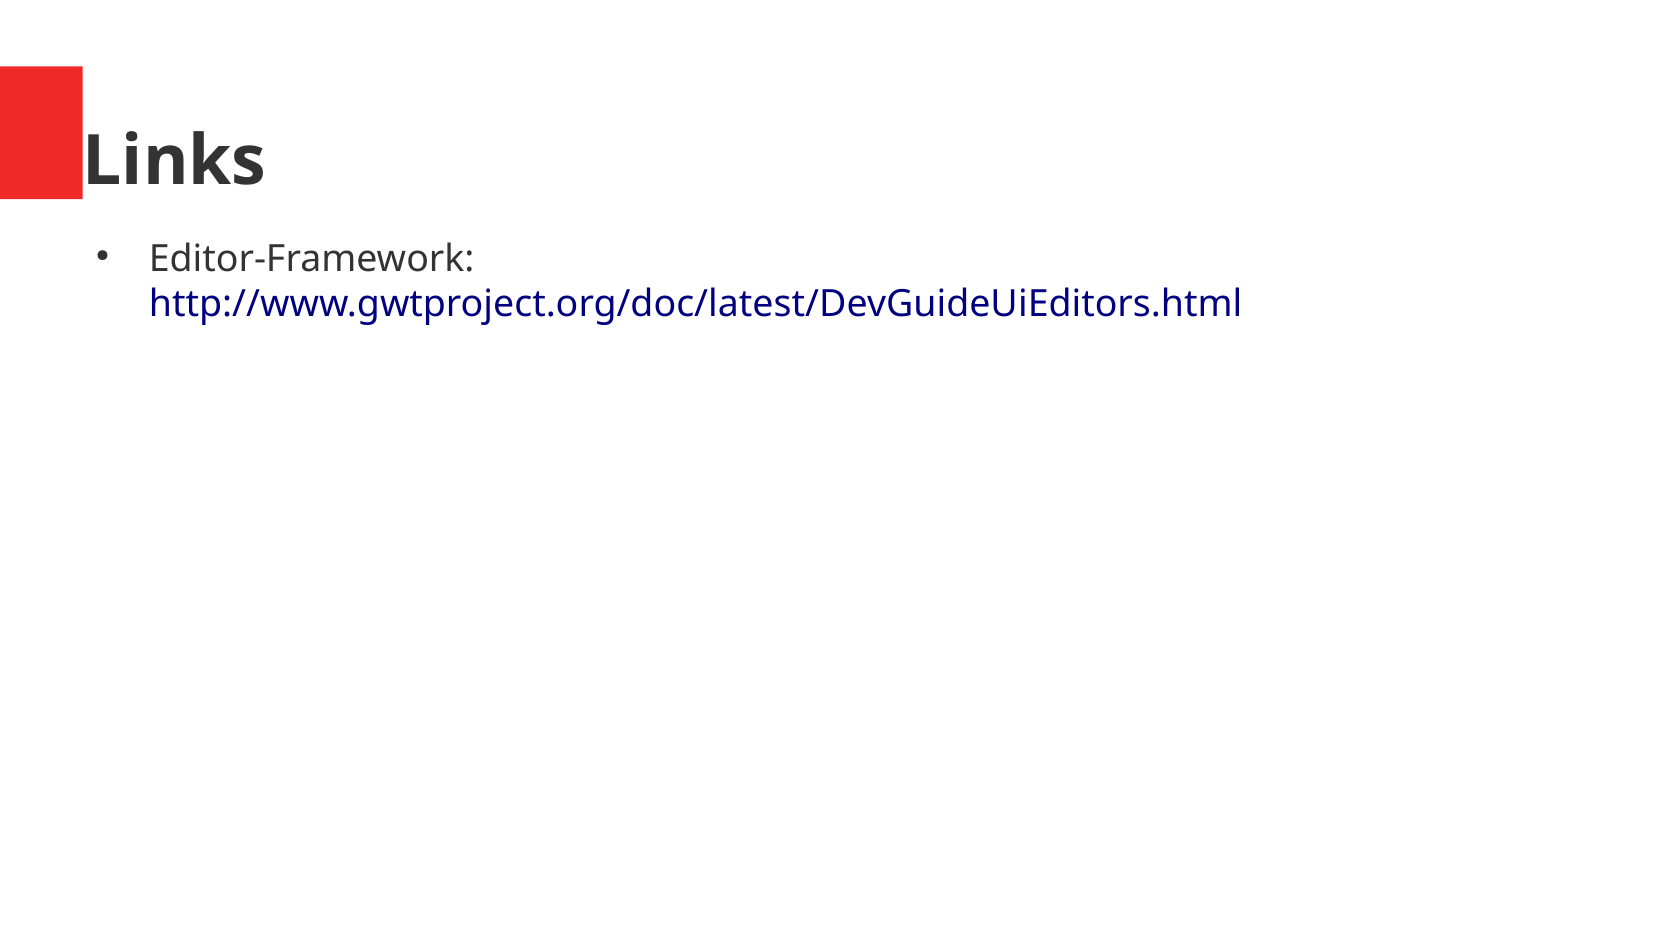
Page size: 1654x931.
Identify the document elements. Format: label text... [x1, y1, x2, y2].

title Links [82, 33, 1571, 196]
list Editor-Framework: http://www.gwtproject.org/doc/latest/DevGuideUiEditors.html [78, 234, 1498, 815]
